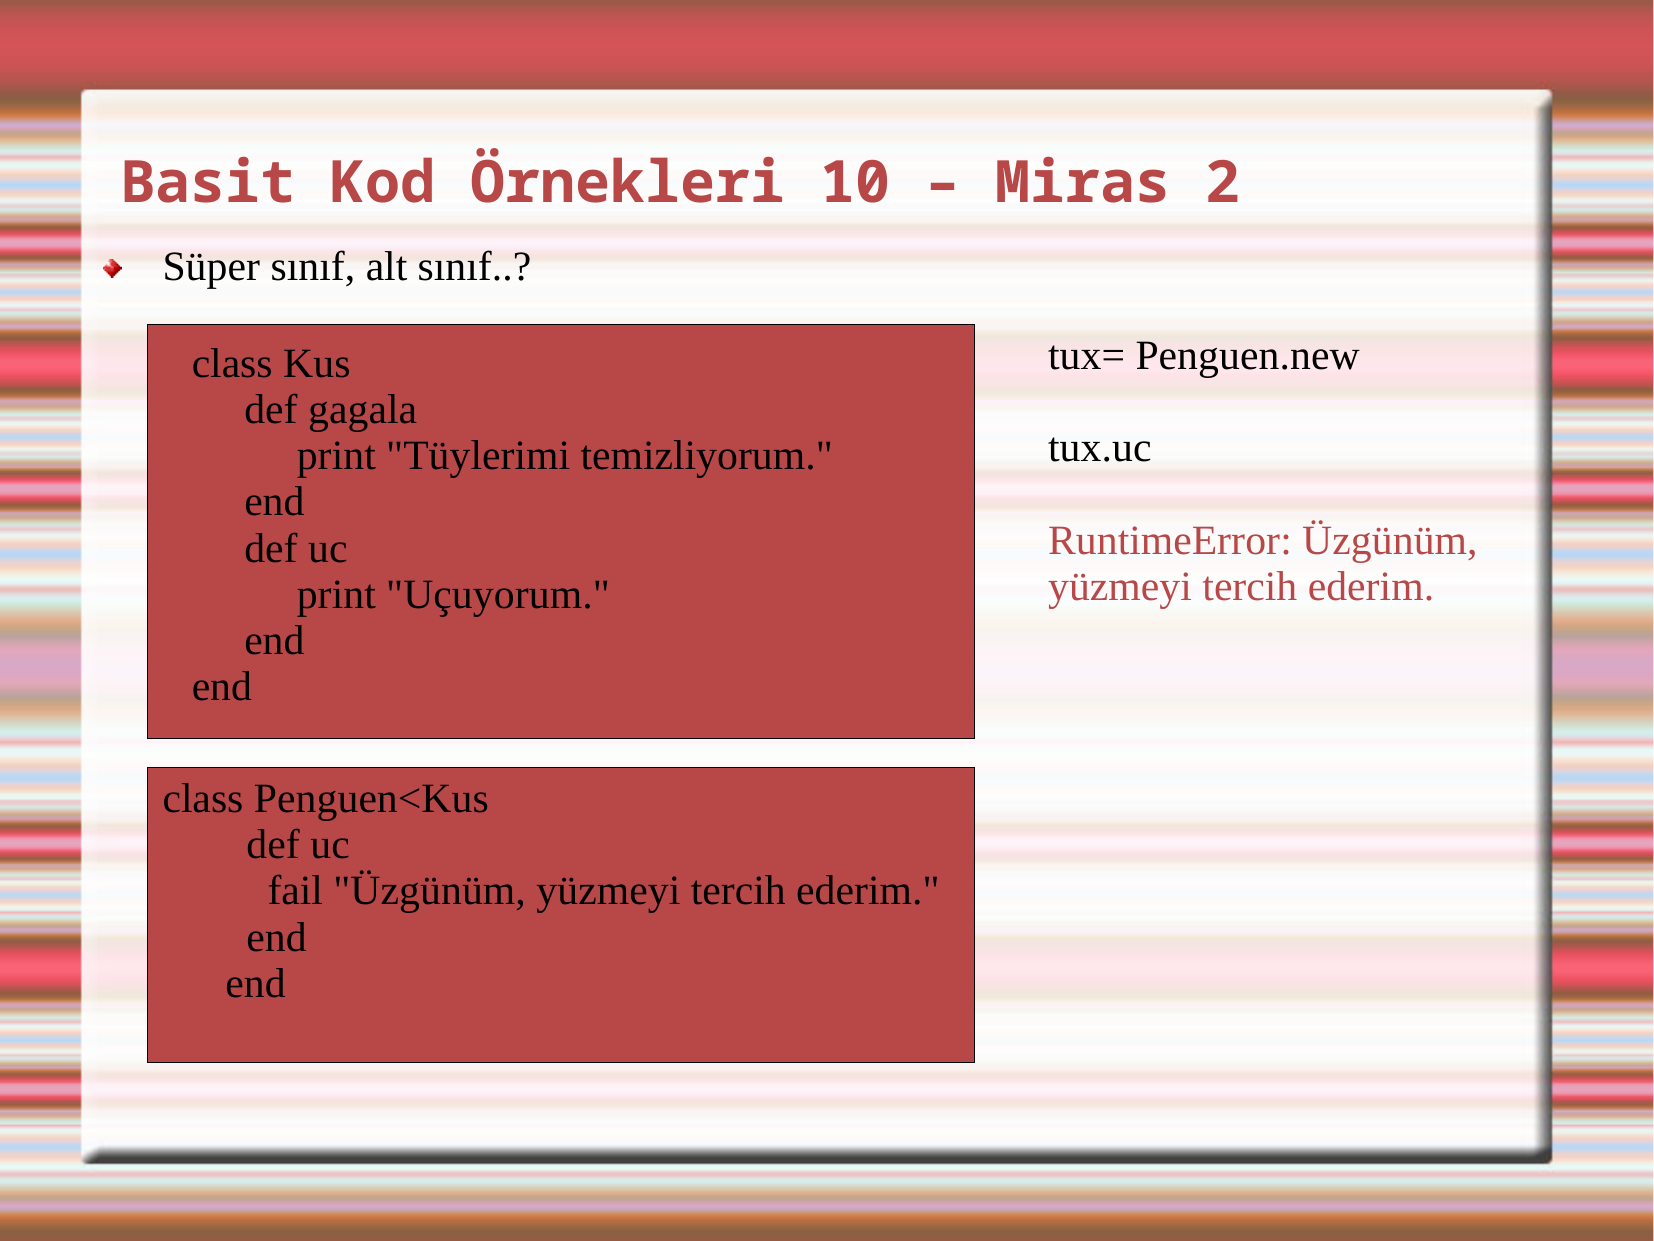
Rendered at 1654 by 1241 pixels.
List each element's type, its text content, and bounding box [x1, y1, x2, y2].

text_box class Penguen<Kus def uc fail "Üzgünüm, yüzmeyi tercih ederim." end end [147, 767, 975, 1014]
picture [0, 0, 1654, 1241]
text_box class Kus def gagala print "Tüylerimi temizliyorum." end def uc print "Uçuyorum." end end [177, 332, 945, 767]
text_box tux= Penguen.new tux.uc RuntimeError: Üzgünüm, yüzmeyi tercih ederim. [1033, 324, 1506, 680]
text_box Süper sınıf, alt sınıf..? [147, 236, 1270, 298]
text_box [147, 1014, 975, 1063]
text_box [147, 324, 975, 739]
text_box Basit Kod Örnekleri 10 – Miras 2 [105, 132, 1566, 215]
